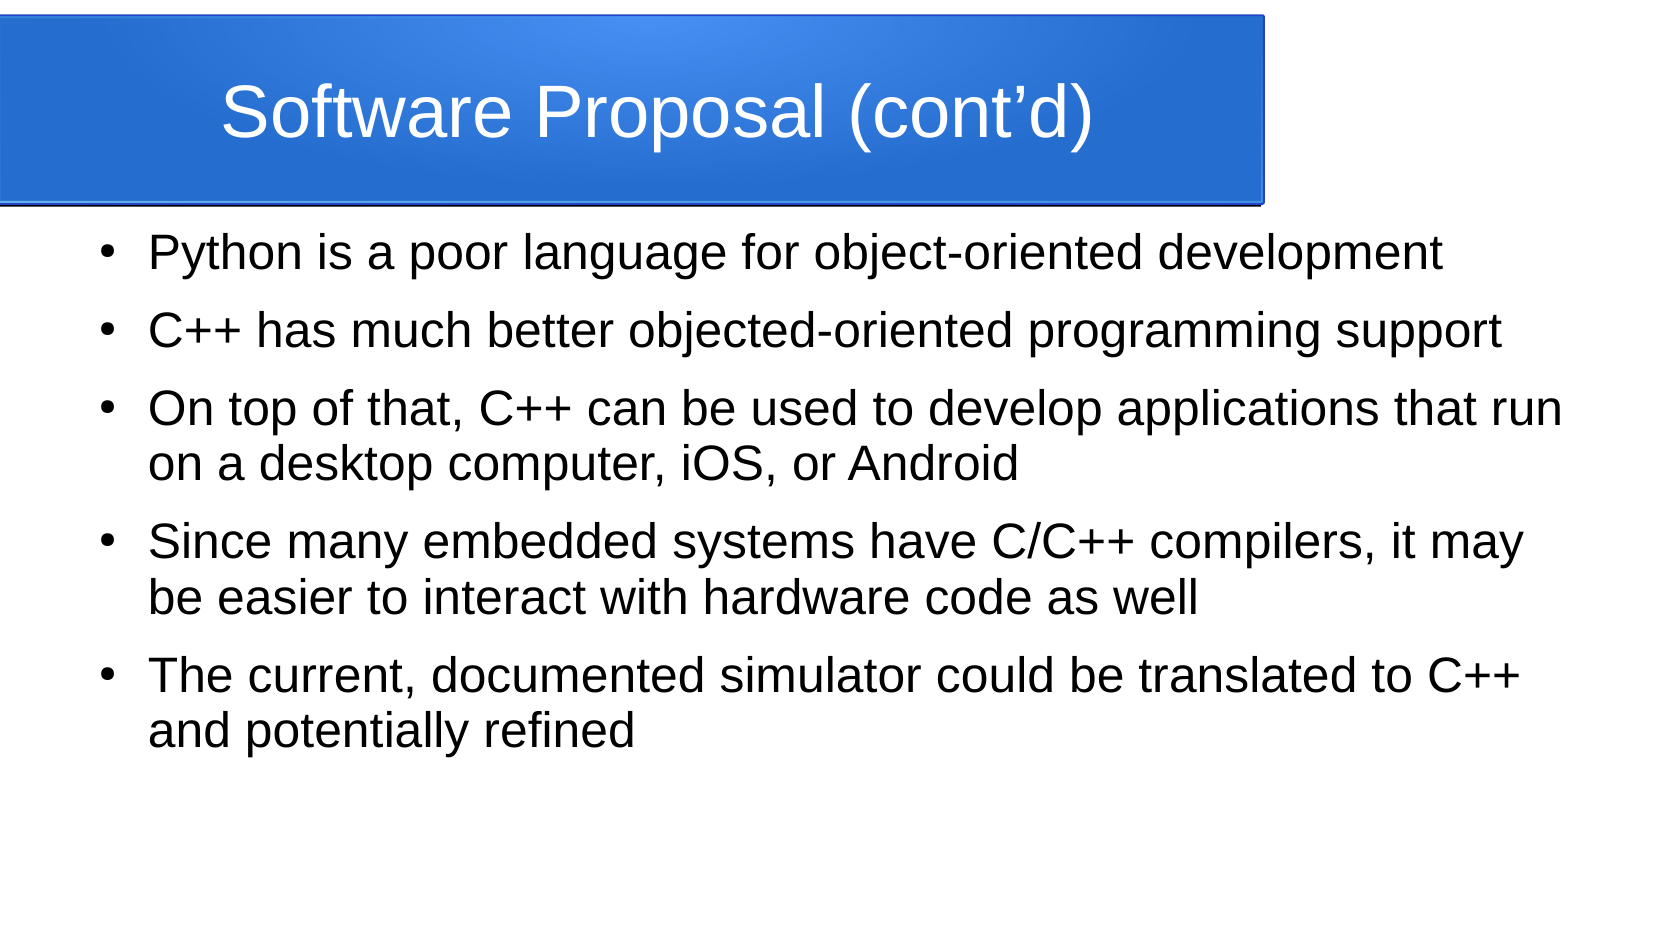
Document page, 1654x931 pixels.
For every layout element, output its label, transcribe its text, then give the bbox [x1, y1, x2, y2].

title Software Proposal (cont’d) [82, 35, 1235, 189]
list Python is a poor language for object-oriented development C++ has much better objected-oriented programming support On top of that, C++ can be used to develop applications that run on a desktop computer, iOS, or Android Since many embedded systems have C/C++ compilers, it may be easier to interact with hardware code as well The current, documented simulator could be translated to C++ and potentially refined [82, 224, 1571, 764]
